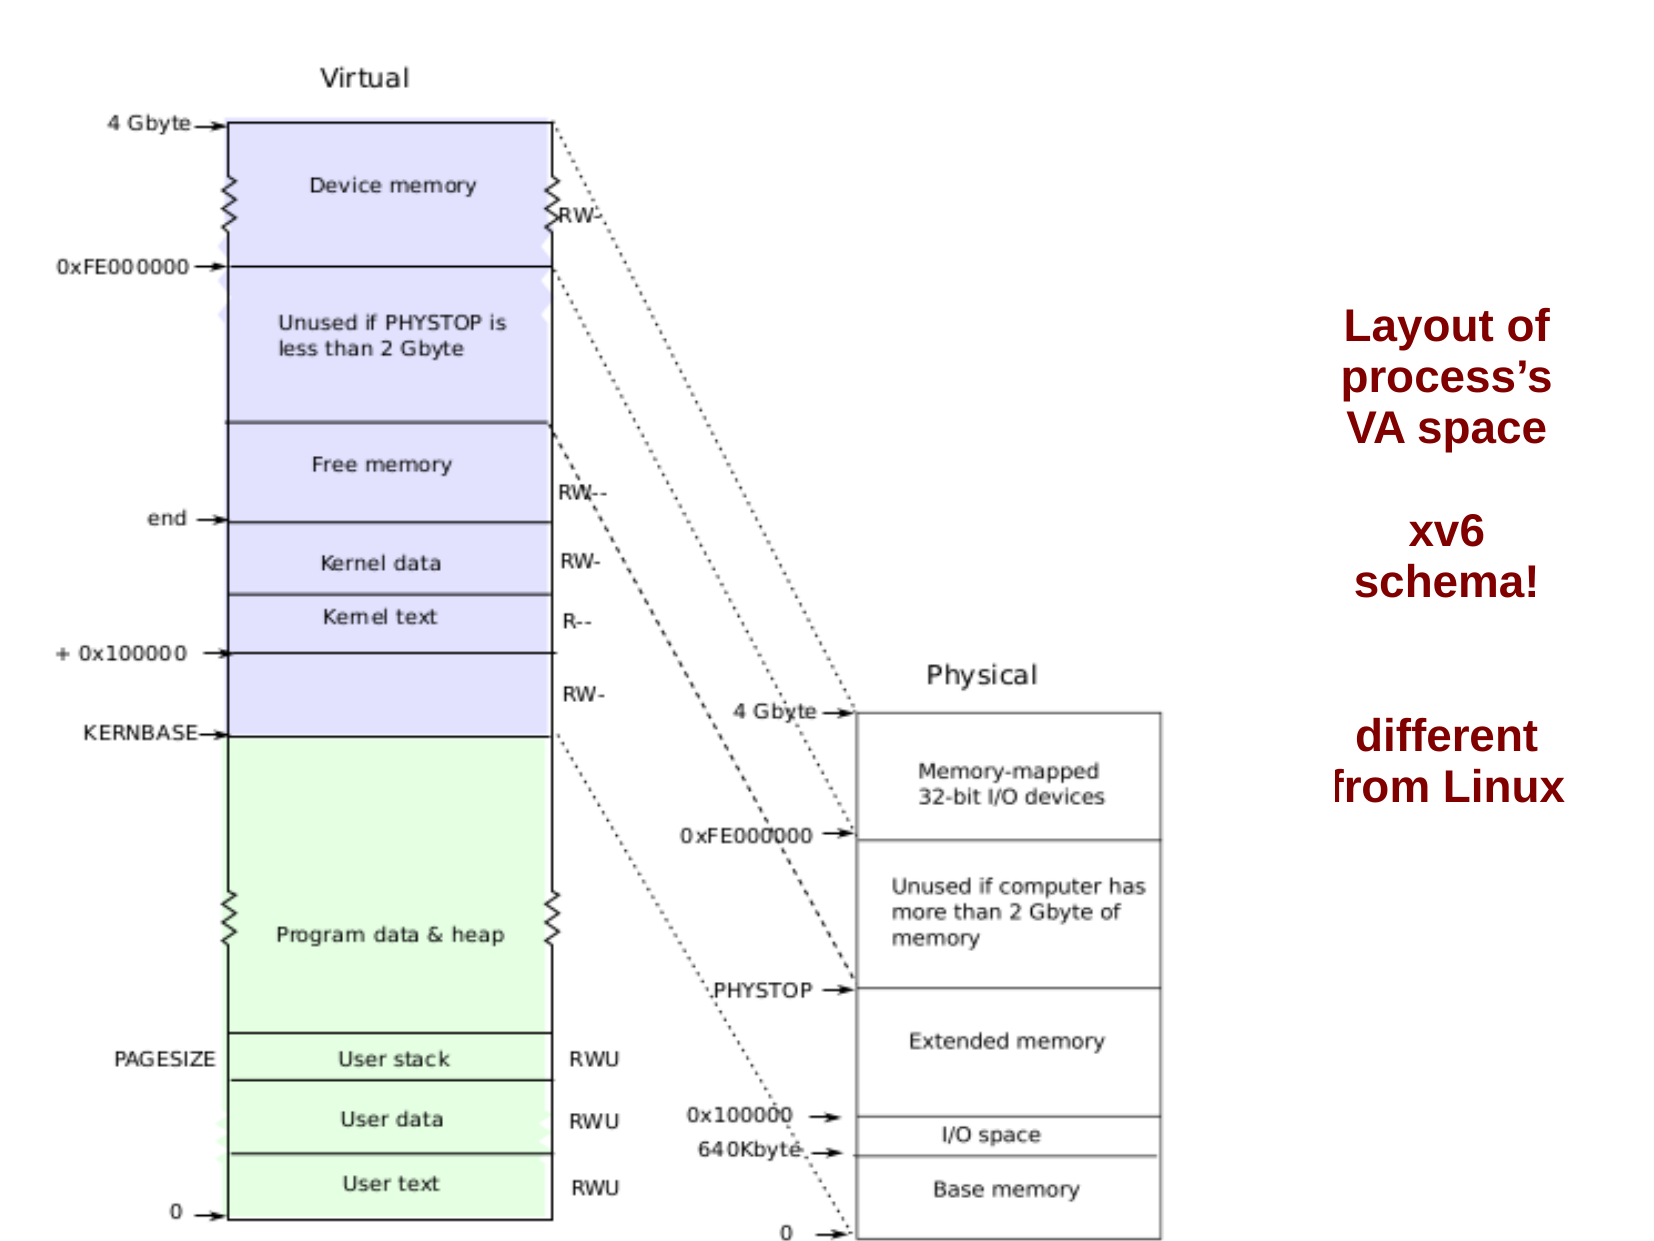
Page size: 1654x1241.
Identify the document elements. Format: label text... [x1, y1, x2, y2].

picture [0, 17, 1335, 1241]
title Layout of process’s VA space xv6 schema! different from Linux [1335, 299, 1571, 813]
